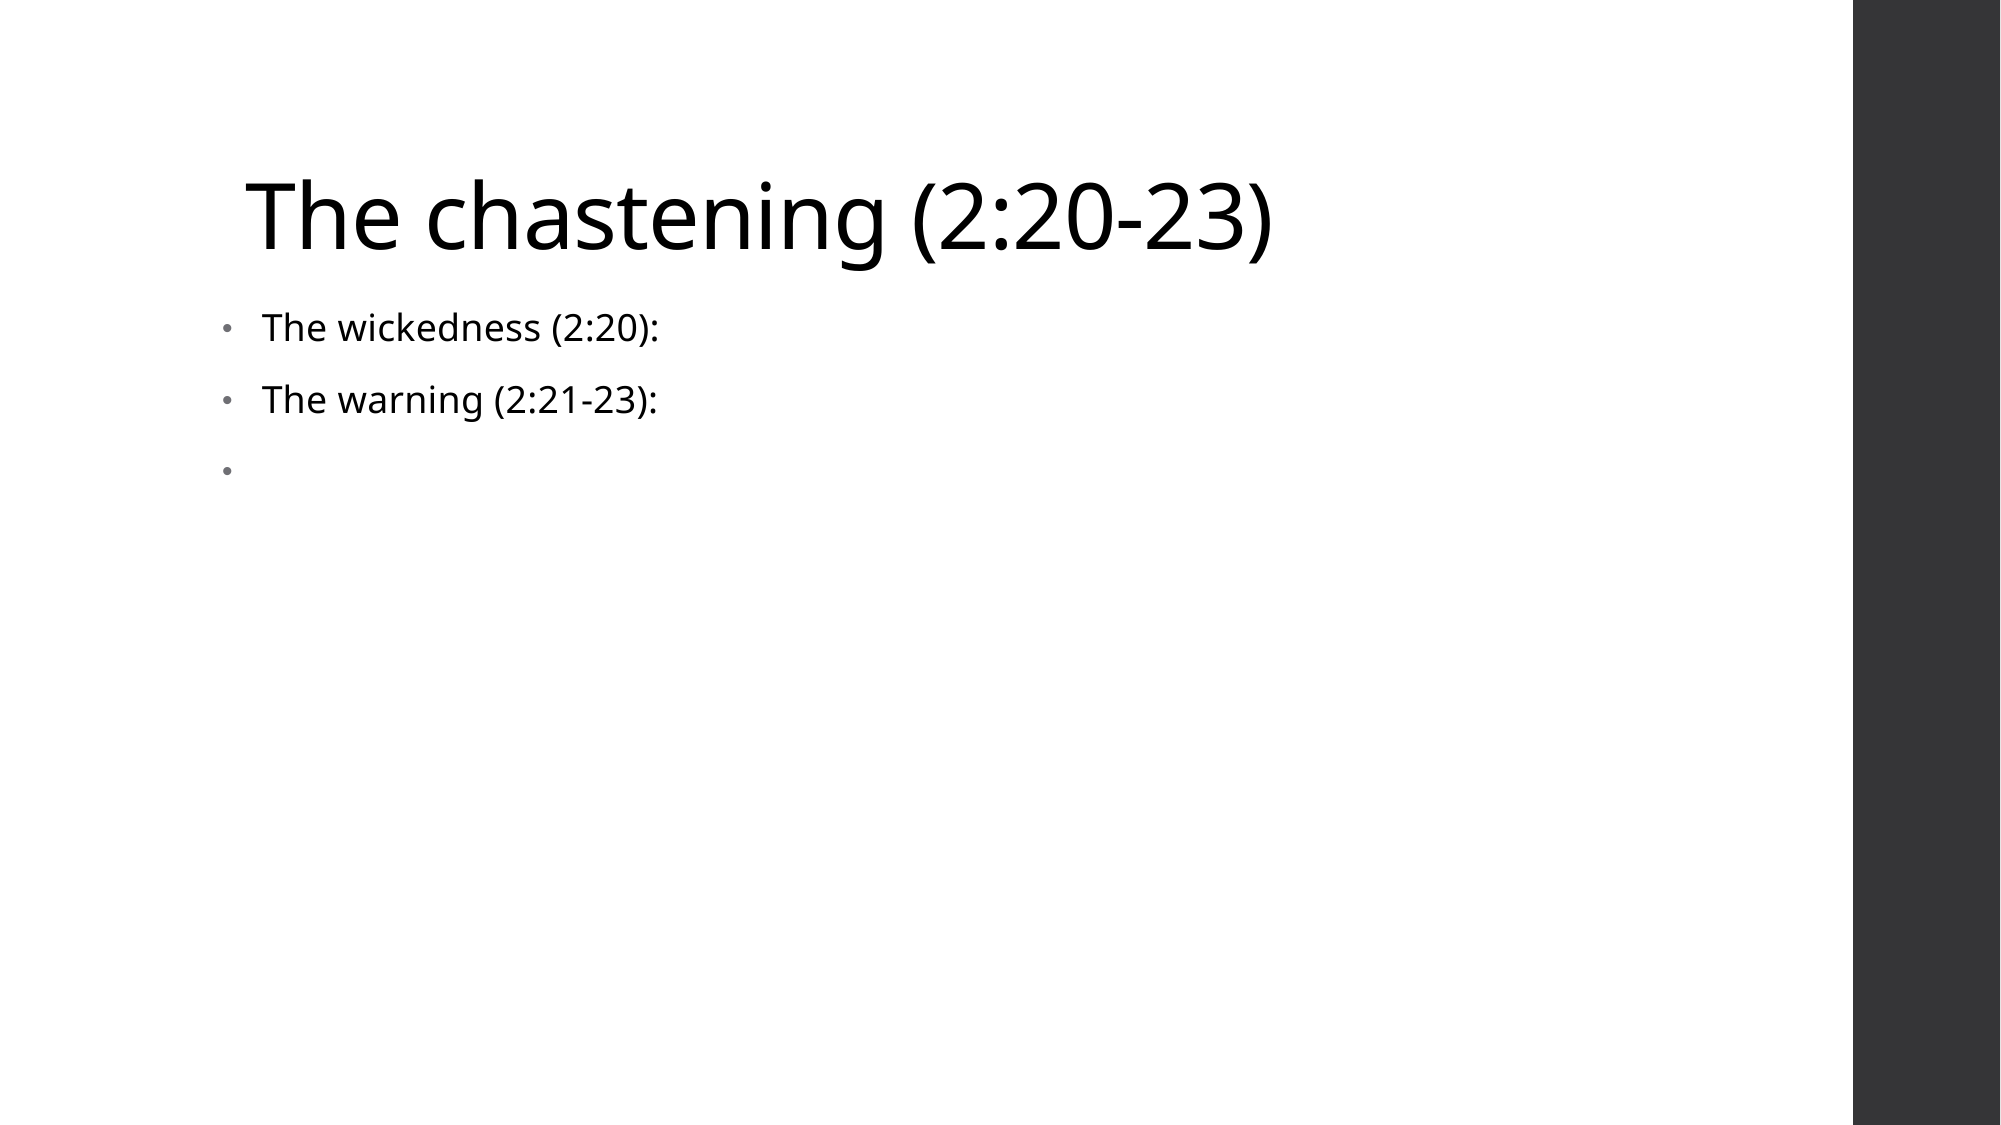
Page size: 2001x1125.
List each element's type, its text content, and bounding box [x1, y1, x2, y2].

list The wickedness (2:20): The warning (2:21-23): [206, 299, 1617, 1014]
title The chastening (2:20-23) [206, 60, 1797, 278]
